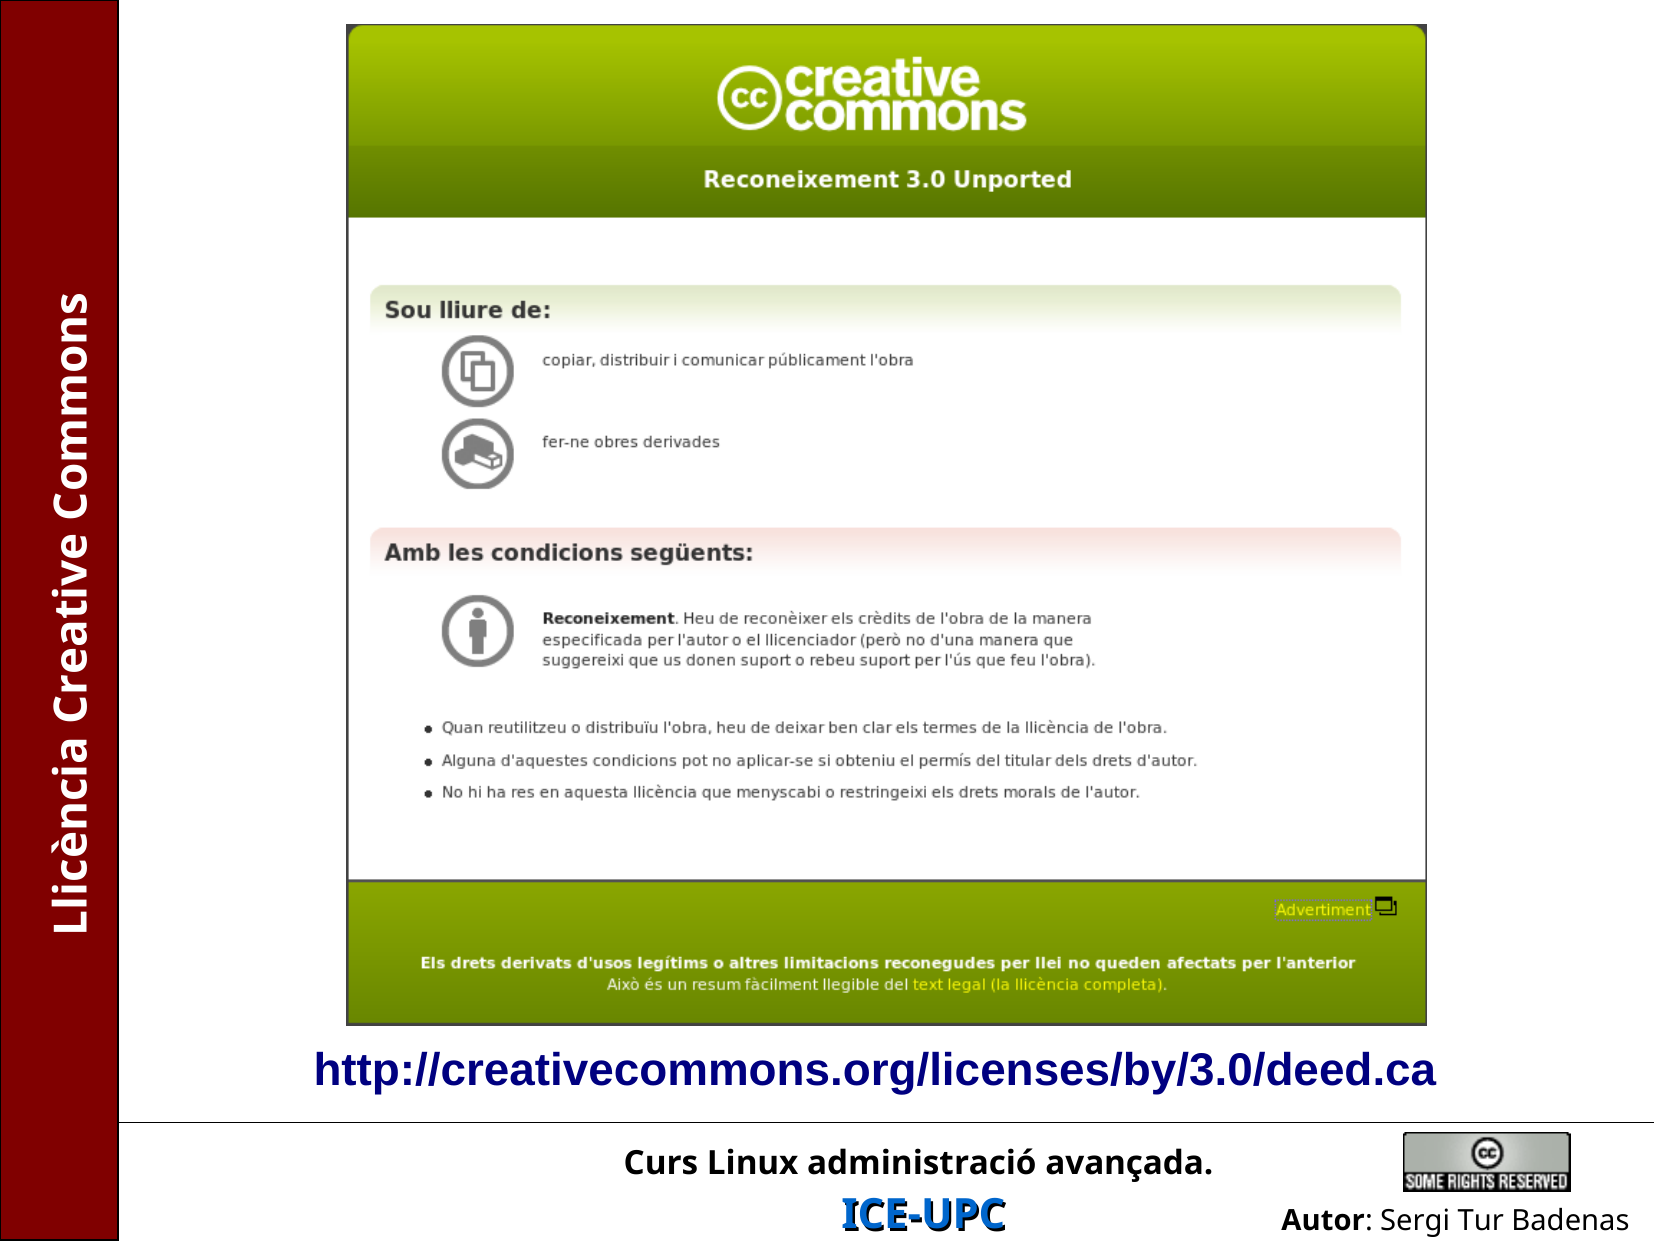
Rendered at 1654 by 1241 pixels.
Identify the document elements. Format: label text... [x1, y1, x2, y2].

picture [1403, 1132, 1571, 1192]
picture [346, 24, 1427, 1026]
text_box http://creativecommons.org/licenses/by/3.0/deed.ca [298, 1036, 1583, 1103]
